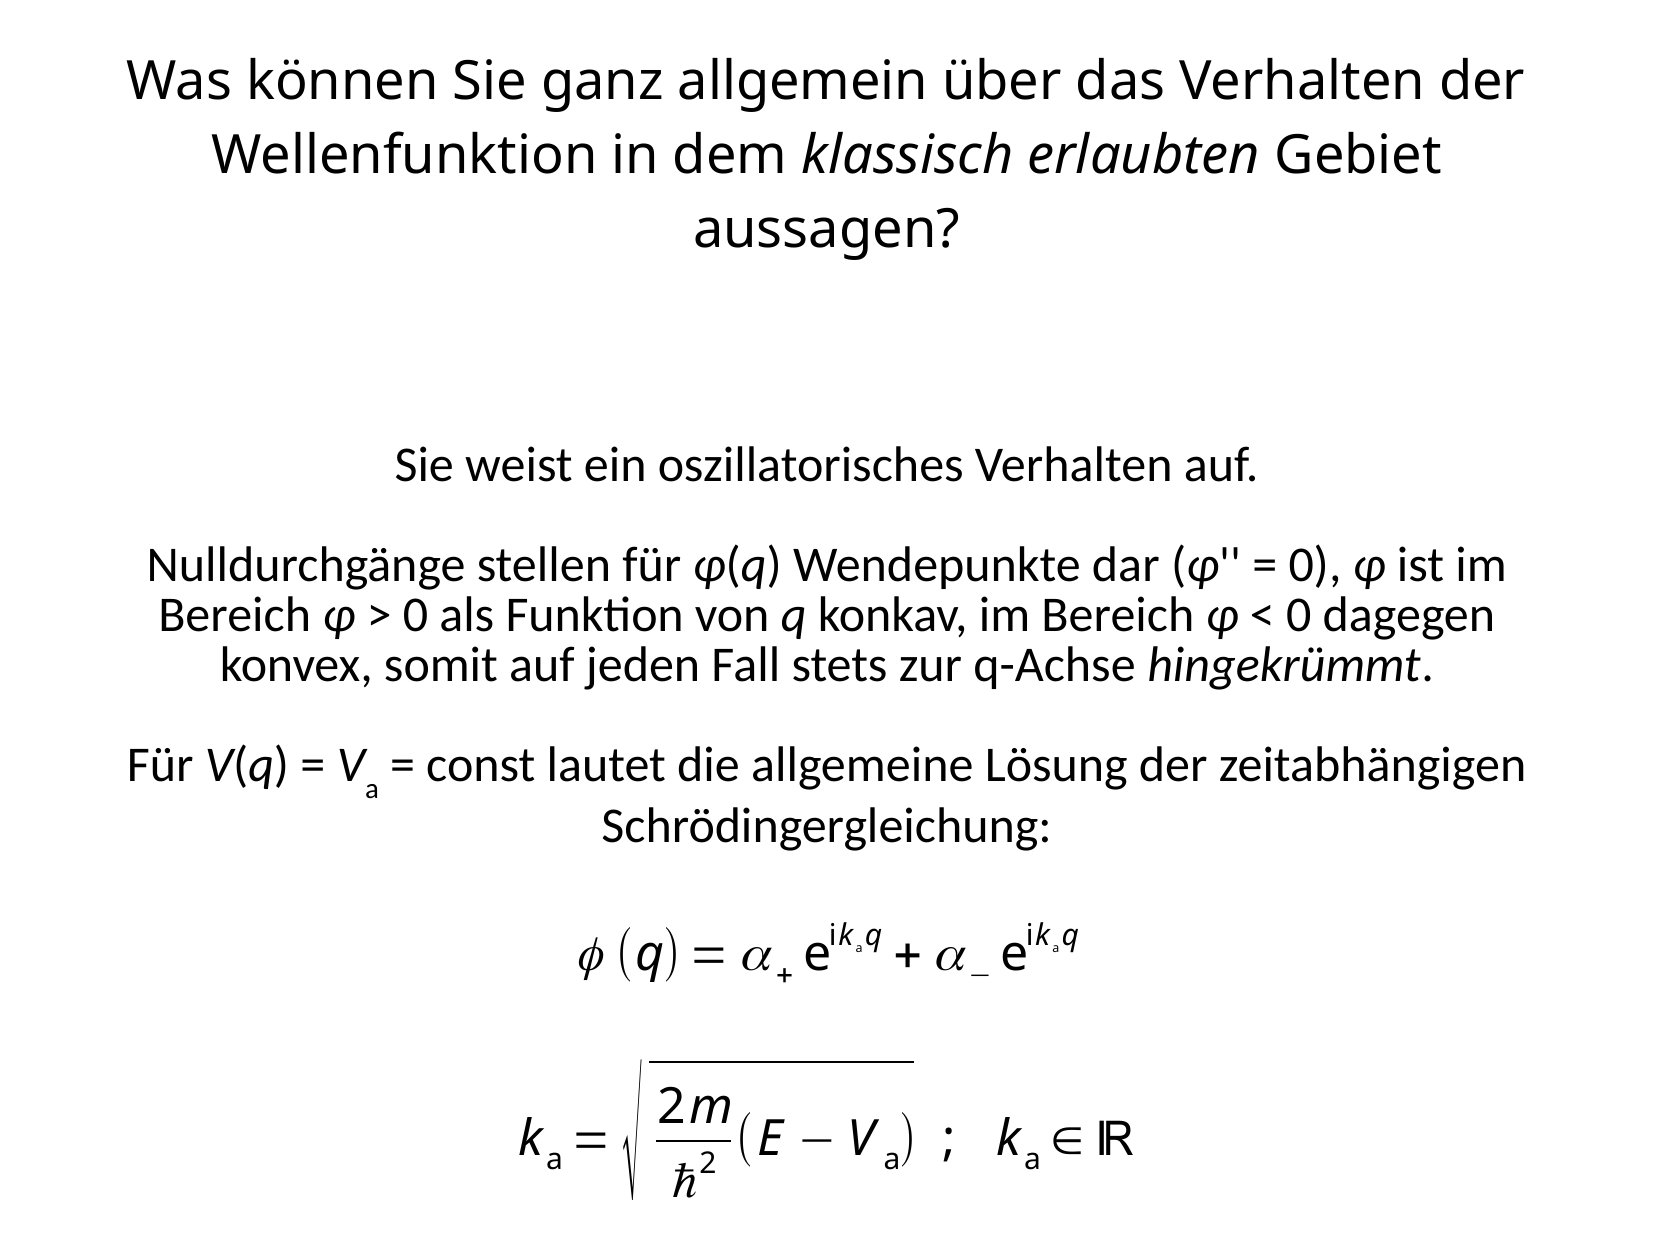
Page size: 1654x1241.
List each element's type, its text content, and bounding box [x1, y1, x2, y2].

chart [511, 917, 1142, 1209]
title Was können Sie ganz allgemein über das Verhalten der Wellenfunktion in dem klassisch erlaubten Gebiet aussagen? [82, 49, 1571, 257]
subtitle Sie weist ein oszillatorisches Verhalten auf. Nulldurchgänge stellen für φ(q) Wendepunkte dar (φ'' = 0), φ ist im Bereich φ > 0 als Funktion von q konkav, im Bereich φ < 0 dagegen konvex, somit auf jeden Fall stets zur q-Achse hingekrümmt. Für V(q) = Va = const lautet die allgemeine Lösung der zeitabhängigen Schrödingergleichung: [82, 290, 1571, 1010]
